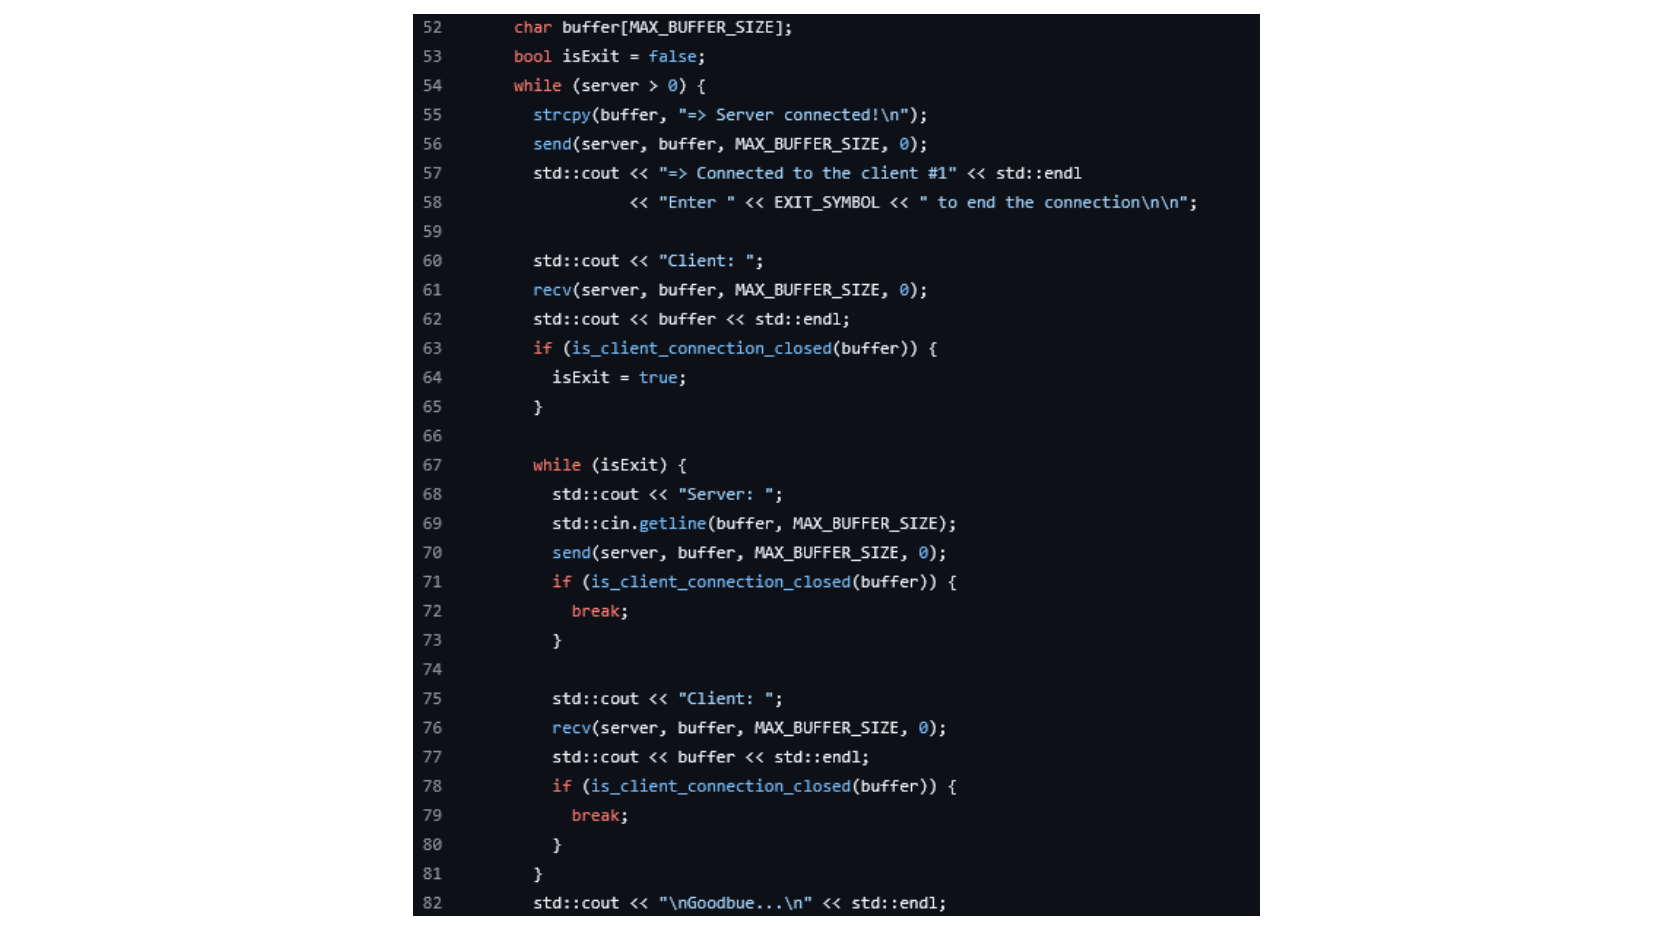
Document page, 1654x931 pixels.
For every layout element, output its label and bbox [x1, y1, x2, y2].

picture [413, 14, 1260, 916]
